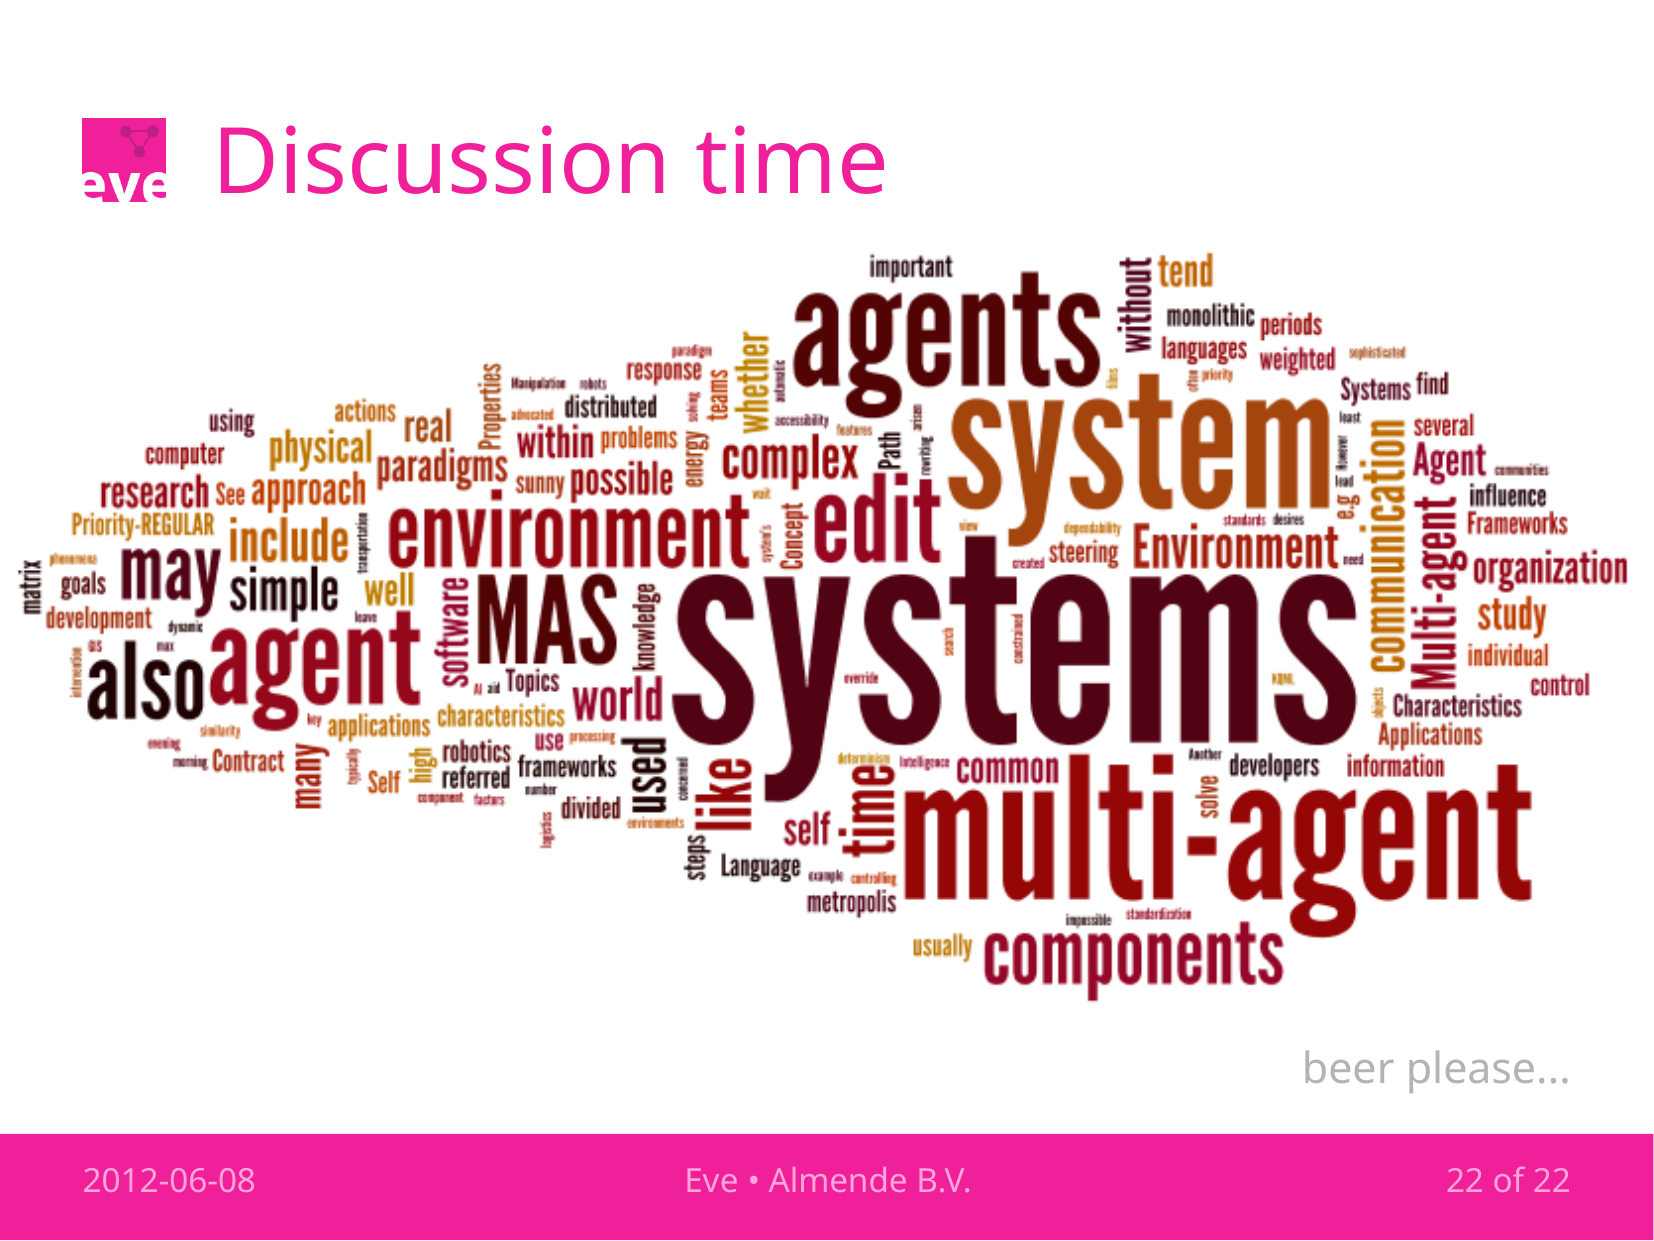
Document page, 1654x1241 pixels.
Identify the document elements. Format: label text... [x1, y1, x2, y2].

list beer please... [82, 1013, 1571, 1102]
title Discussion time [212, 102, 1571, 215]
picture [0, 224, 1653, 1013]
picture [82, 118, 166, 202]
